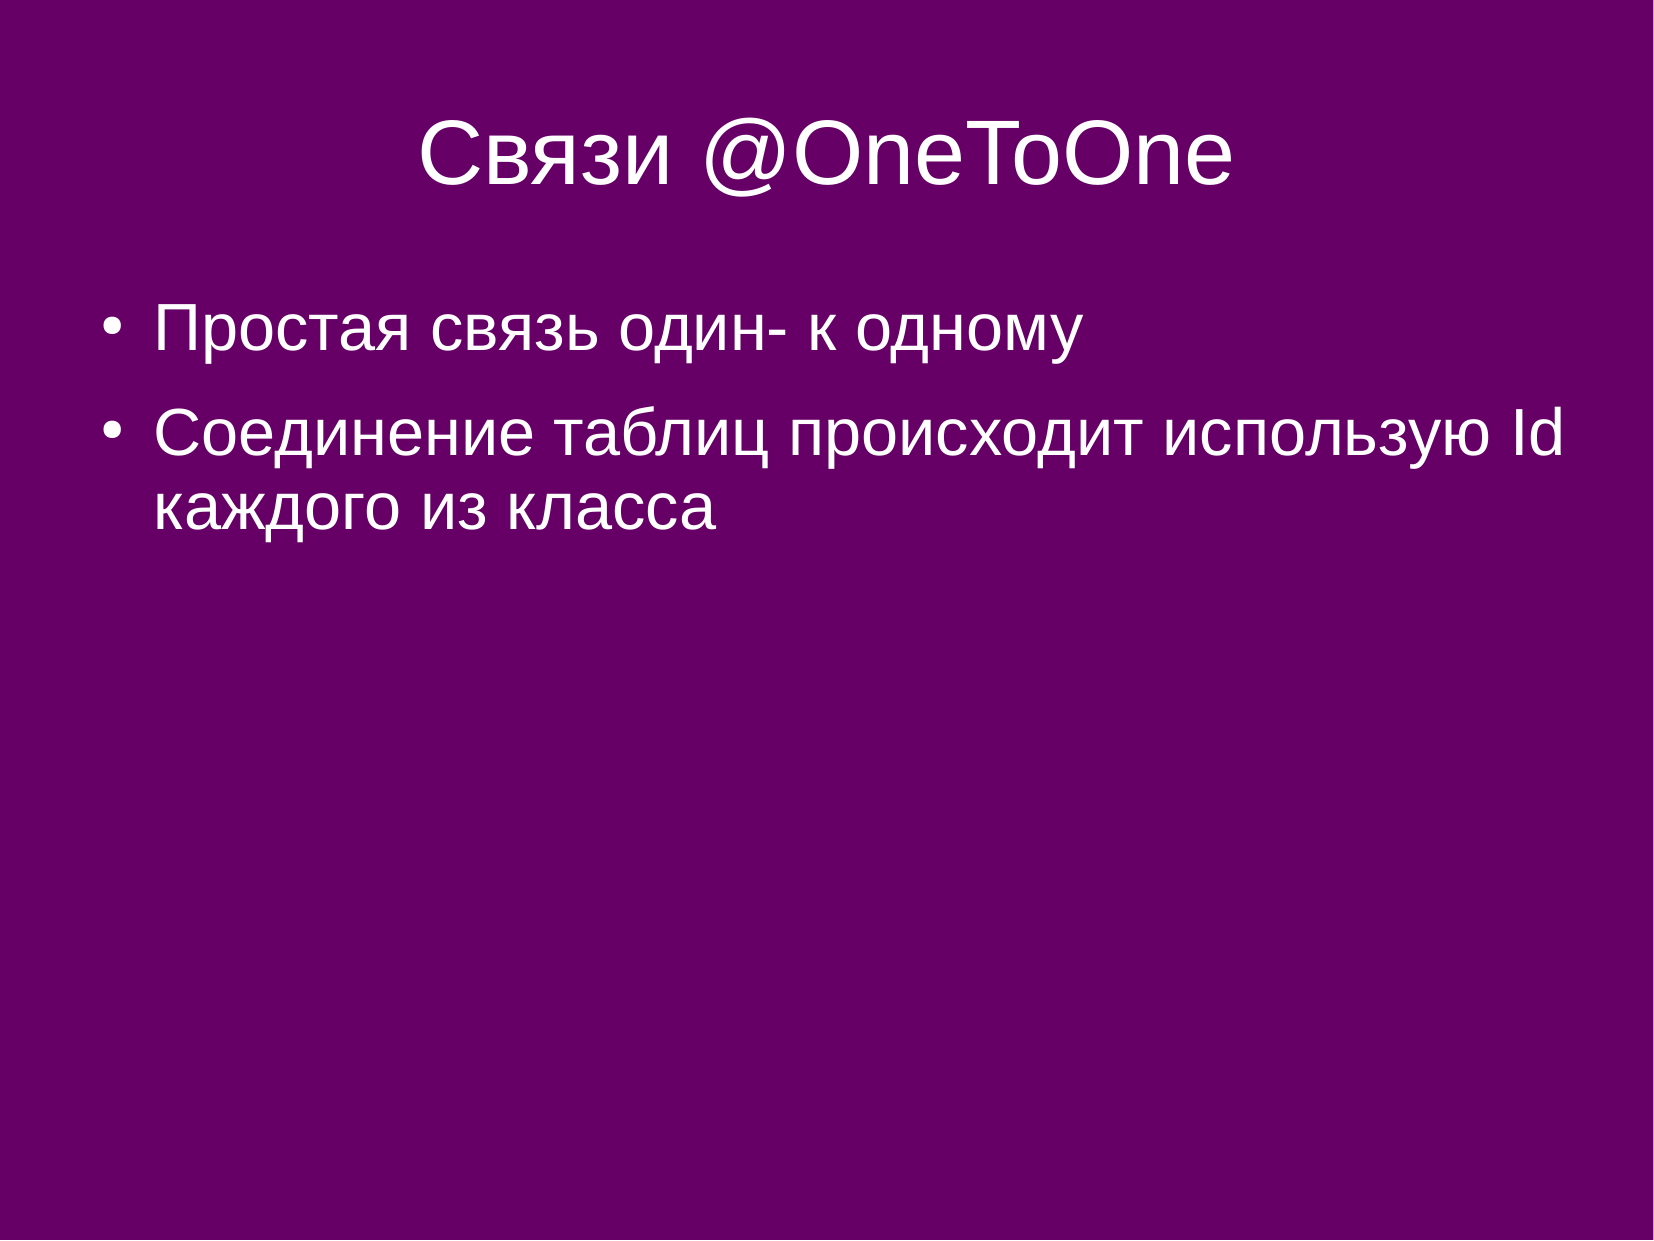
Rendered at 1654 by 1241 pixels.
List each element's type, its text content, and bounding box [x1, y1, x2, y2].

list Простая связь один- к одному Соединение таблиц происходит использую Id каждого из класса [82, 290, 1571, 1010]
title Связи @OneToOne [82, 49, 1571, 257]
